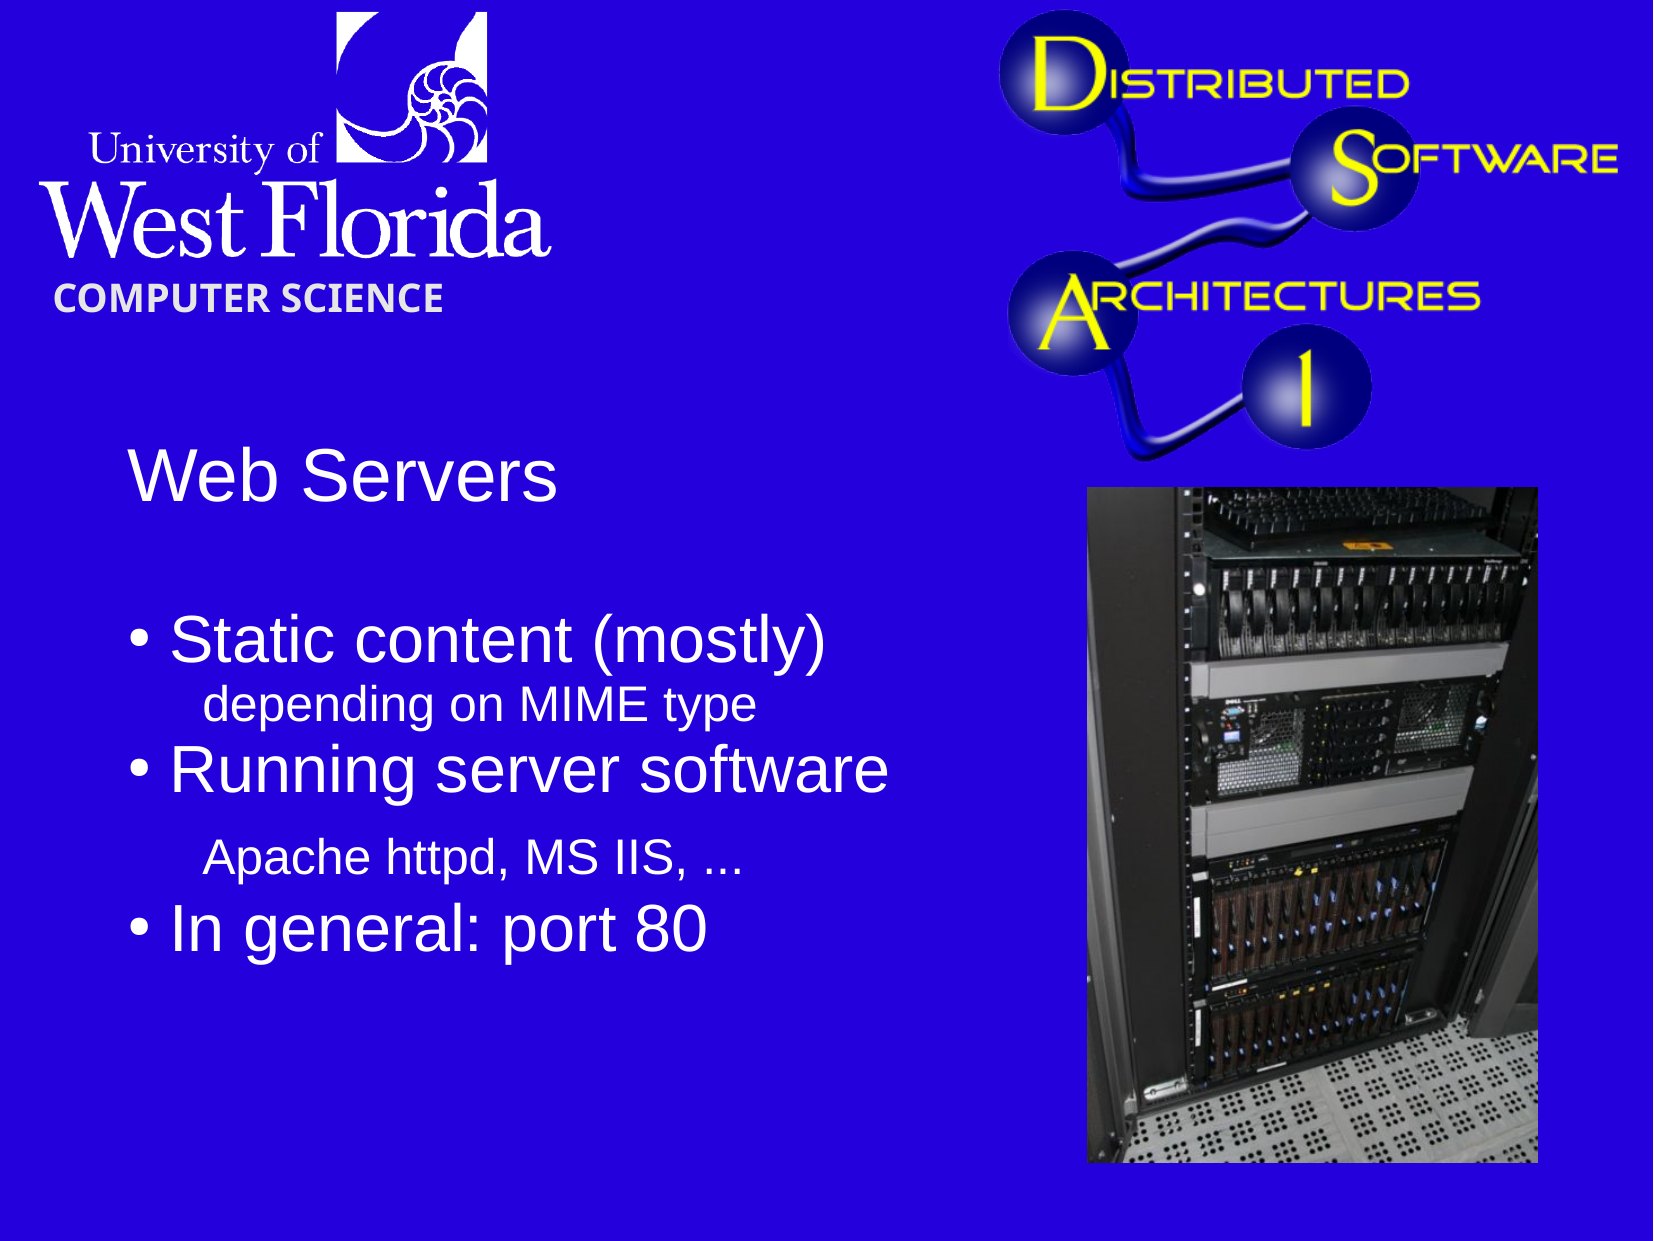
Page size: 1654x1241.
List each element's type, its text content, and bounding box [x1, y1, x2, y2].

text_box Web Servers Static content (mostly) depending on MIME type Running server software Apache httpd, MS IIS, ... In general: port 80 [112, 426, 1426, 973]
picture [37, 0, 559, 262]
text_box COMPUTER SCIENCE [37, 262, 563, 334]
picture [910, 0, 1653, 1163]
